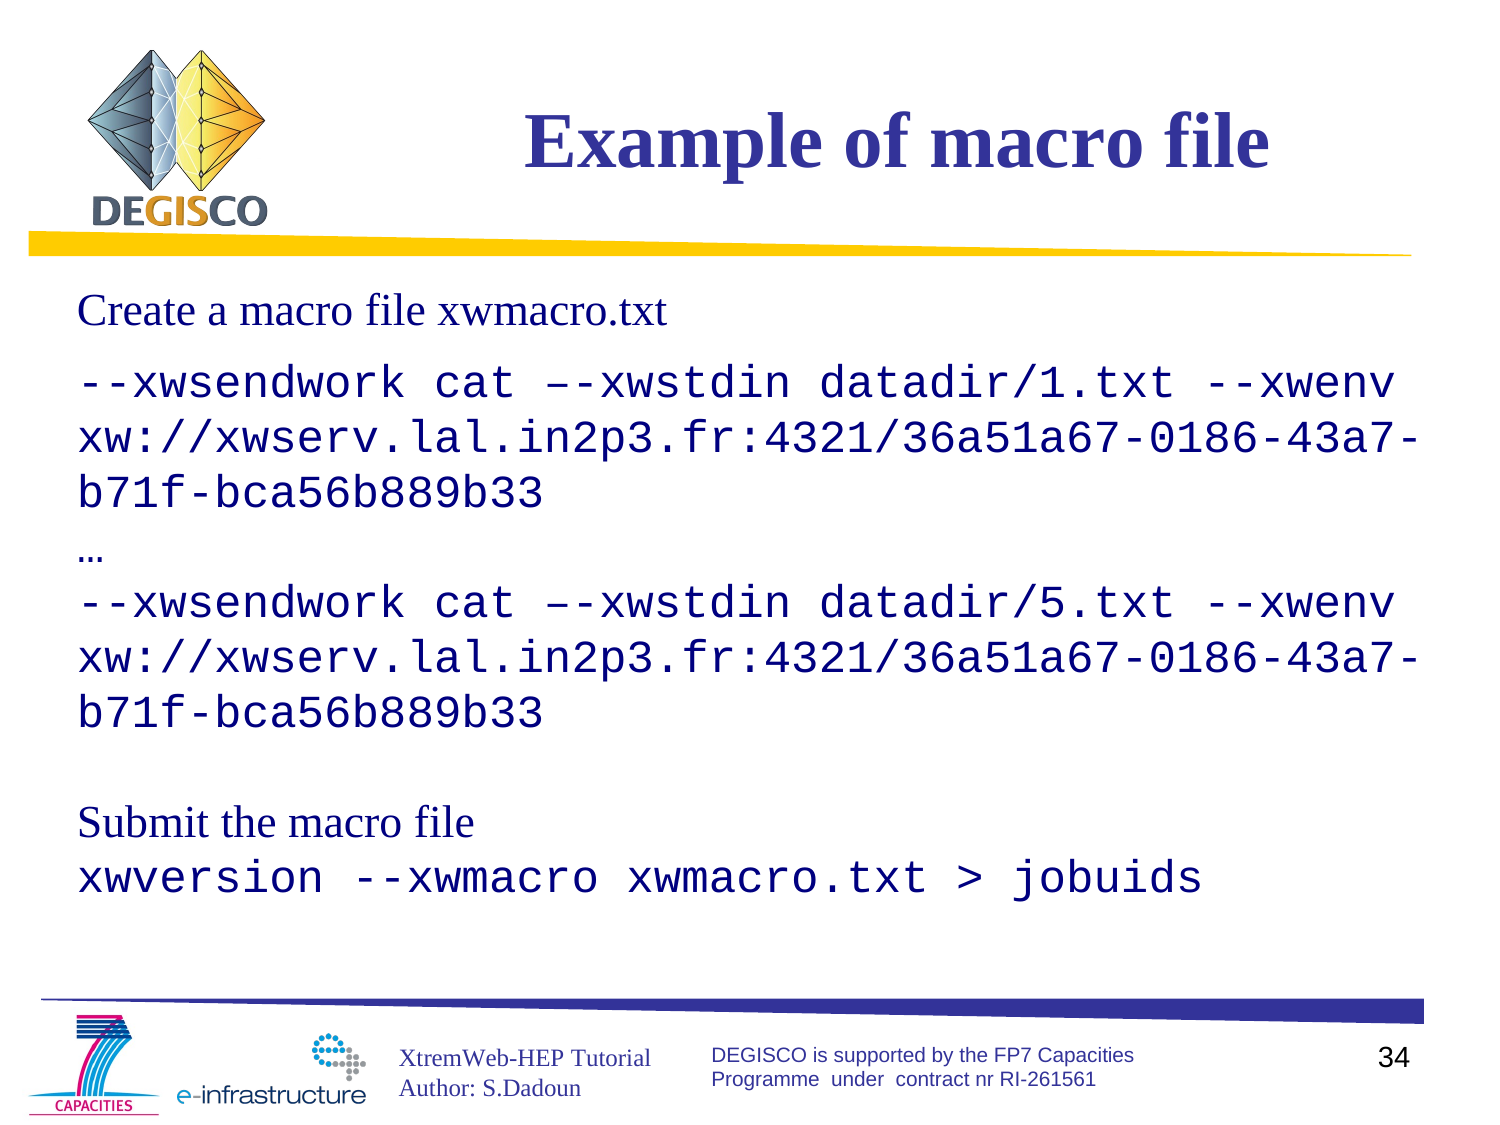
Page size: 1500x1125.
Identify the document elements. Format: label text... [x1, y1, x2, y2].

picture [65, 44, 287, 226]
picture [177, 1033, 366, 1104]
title Example of macro file [295, 10, 1500, 261]
picture [22, 1007, 165, 1124]
subtitle Create a macro file xwmacro.txt --xwsendwork cat –-xwstdin datadir/1.txt --xwenv xw://xwserv.lal.in2p3.fr:4321/36a51a67-0186-43a7-b71f-bca56b889b33 … --xwsendwork cat –-xwstdin datadir/5.txt --xwenv xw://xwserv.lal.in2p3.fr:4321/36a51a67-0186-43a7-b71f-bca56b889b33 Submit the macro file xwversion --xwmacro xwmacro.txt > jobuids [76, 255, 1427, 998]
picture [317, 1038, 340, 1049]
